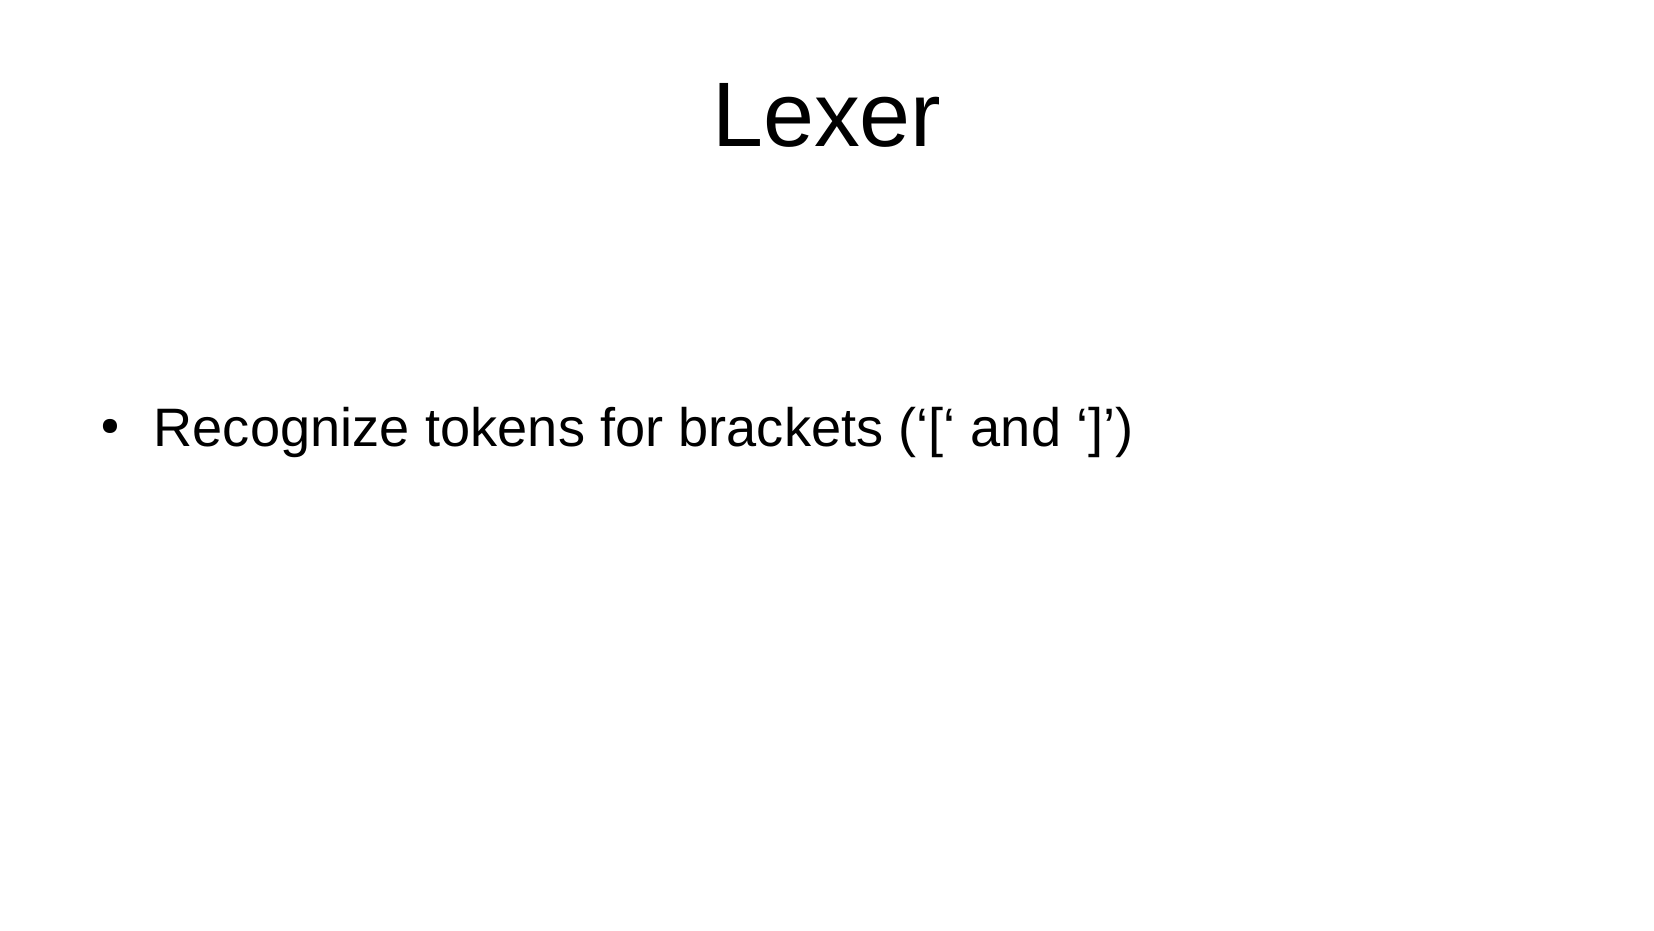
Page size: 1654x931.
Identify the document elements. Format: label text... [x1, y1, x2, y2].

list Recognize tokens for brackets (‘[‘ and ‘]’) [82, 217, 1571, 758]
title Lexer [82, 37, 1571, 193]
